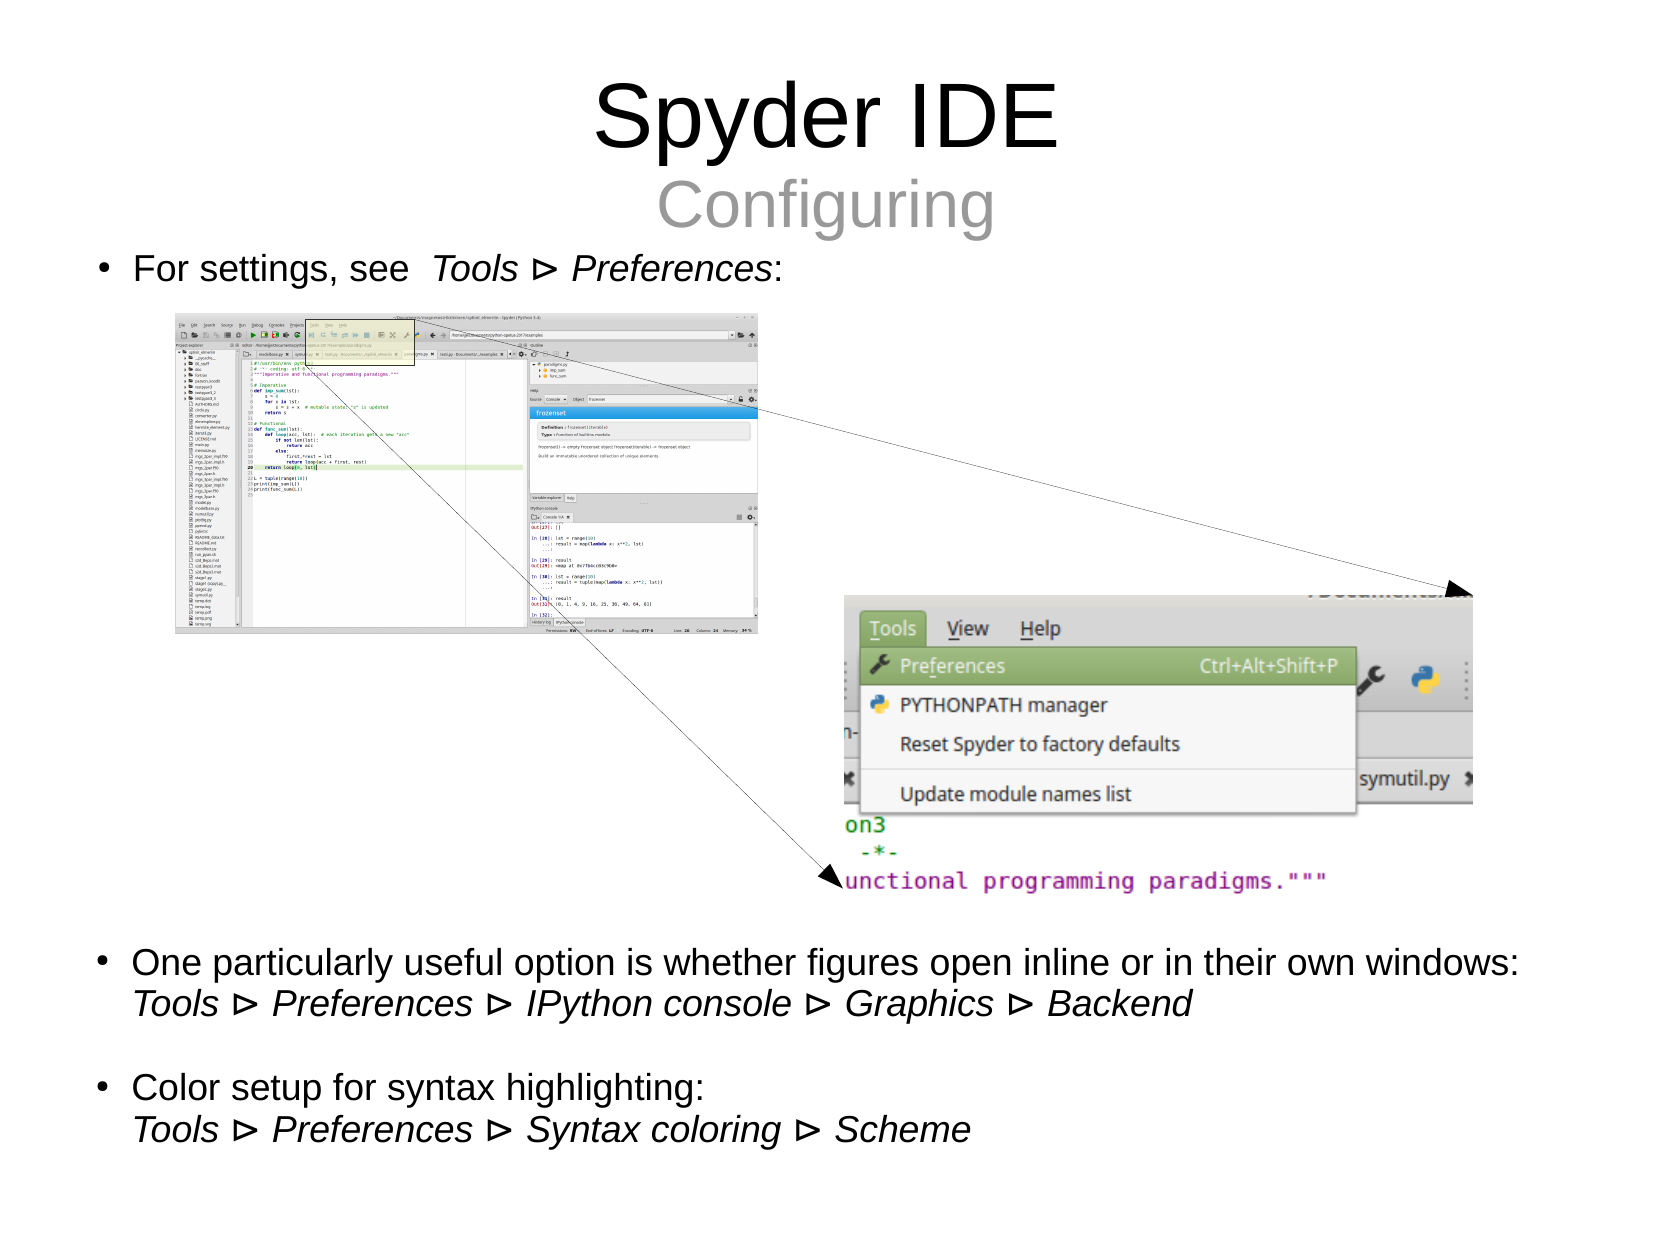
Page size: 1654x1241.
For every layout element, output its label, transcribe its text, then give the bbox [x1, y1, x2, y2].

picture [844, 595, 1473, 914]
text_box For settings, see Tools ⊳ Preferences: [82, 240, 1561, 303]
picture [175, 313, 758, 634]
text_box One particularly useful option is whether figures open inline or in their own windows: Tools ⊳ Preferences ⊳ IPython console ⊳ Graphics ⊳ Backend Color setup for syntax highlighting: Tools ⊳ Preferences ⊳ Syntax coloring ⊳ Scheme [81, 933, 1559, 1159]
picture [308, 320, 758, 634]
text_box [305, 319, 415, 366]
title Spyder IDE Configuring [82, 49, 1571, 257]
